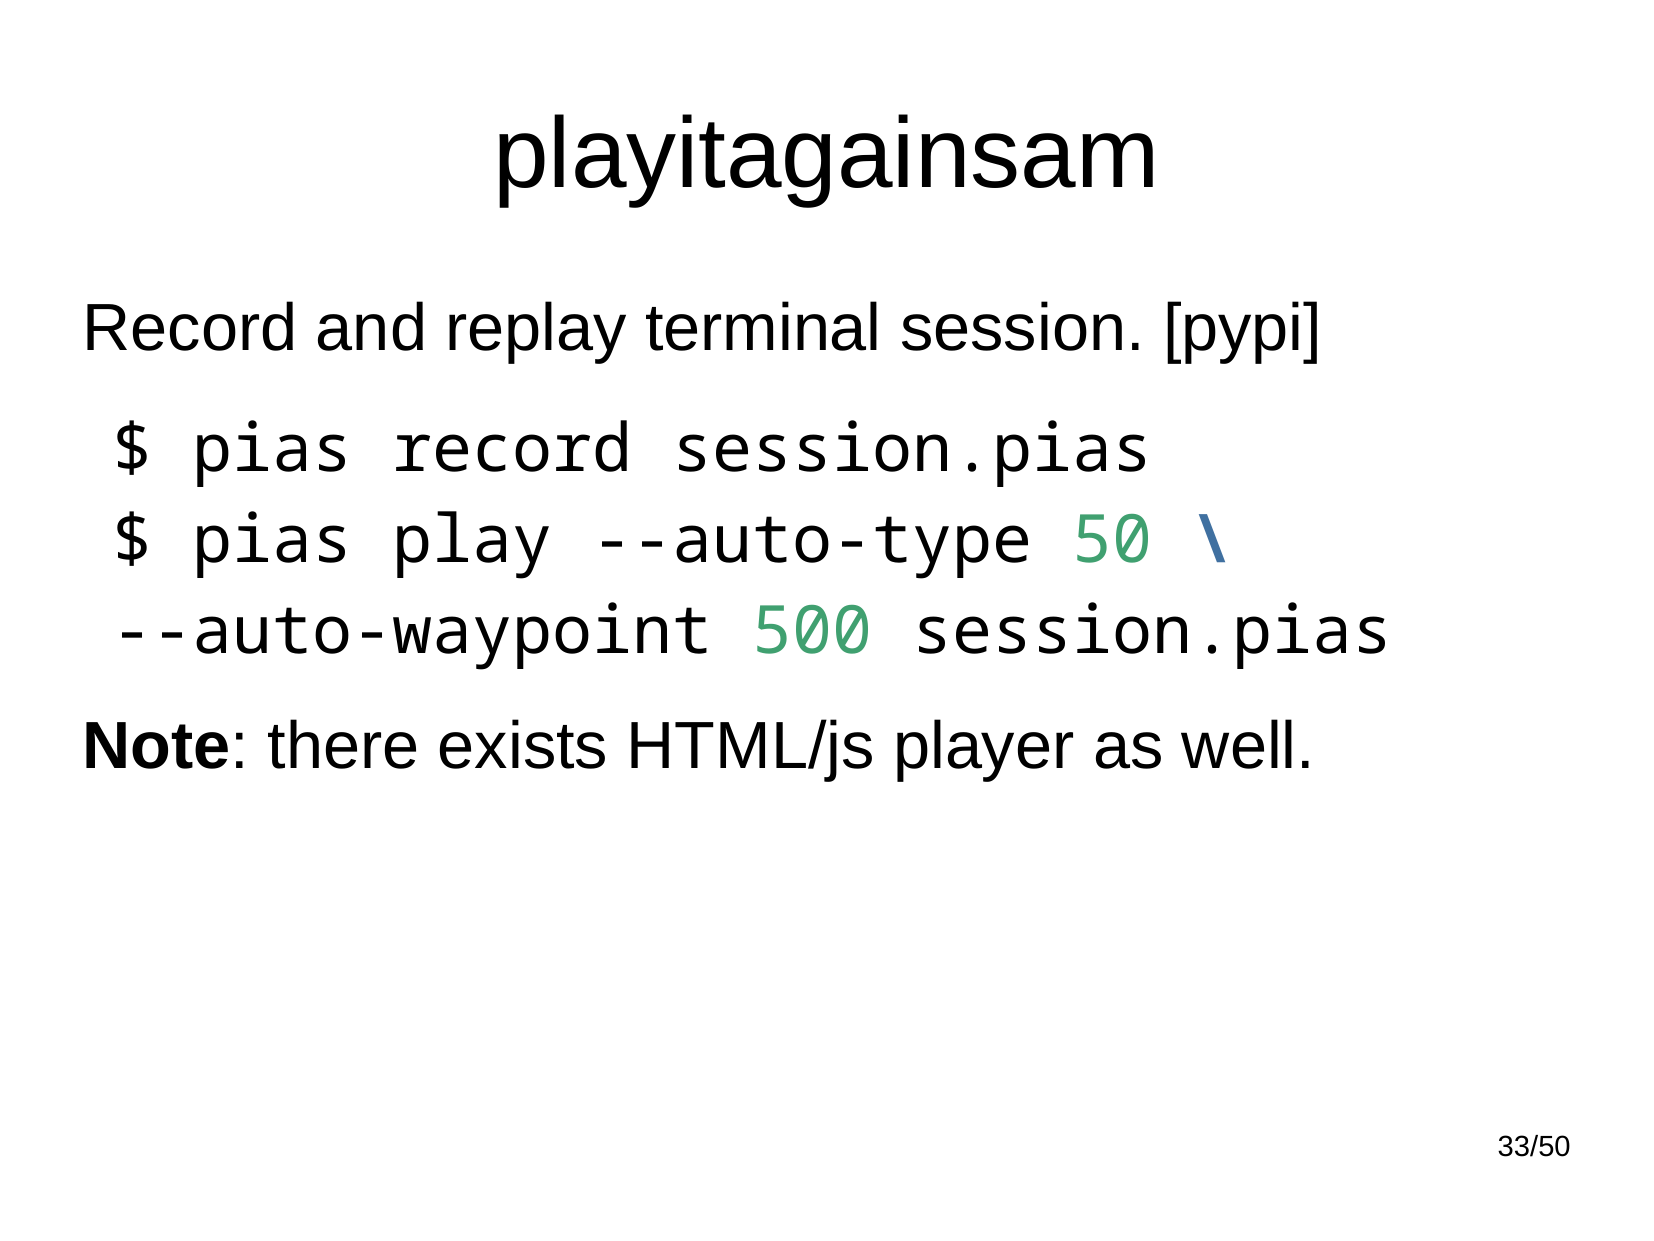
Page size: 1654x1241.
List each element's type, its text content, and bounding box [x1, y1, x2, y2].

list Record and replay terminal session. [pypi] $ pias record session.pias $ pias play --auto-type 50 \ --auto-waypoint 500 session.pias Note: there exists HTML/js player as well. [82, 290, 1571, 1010]
title playitagainsam [82, 97, 1571, 209]
